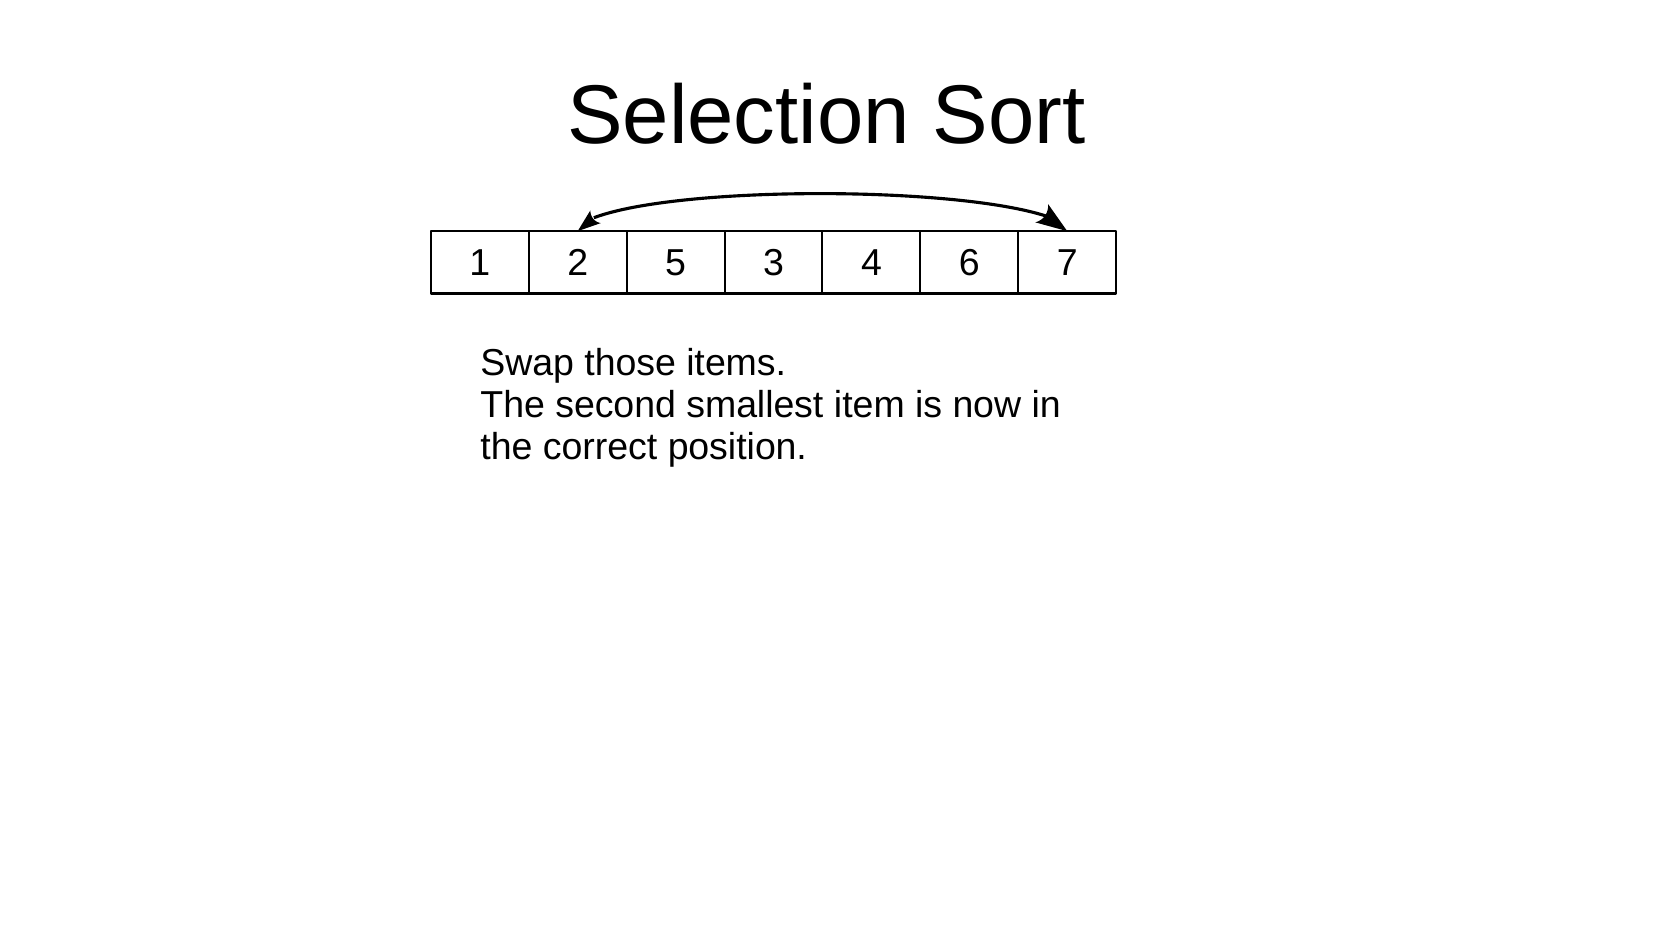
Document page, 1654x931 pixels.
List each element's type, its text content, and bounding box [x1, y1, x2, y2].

text_box 5 [626, 231, 724, 294]
text_box 6 [920, 231, 1018, 294]
text_box 2 [528, 231, 626, 294]
text_box 1 [430, 231, 528, 294]
text_box 4 [822, 231, 920, 294]
text_box 3 [724, 231, 822, 294]
text_box 7 [1018, 231, 1117, 294]
text_box Swap those items. The second smallest item is now in the correct position. [465, 334, 1076, 476]
title Selection Sort [82, 37, 1571, 193]
